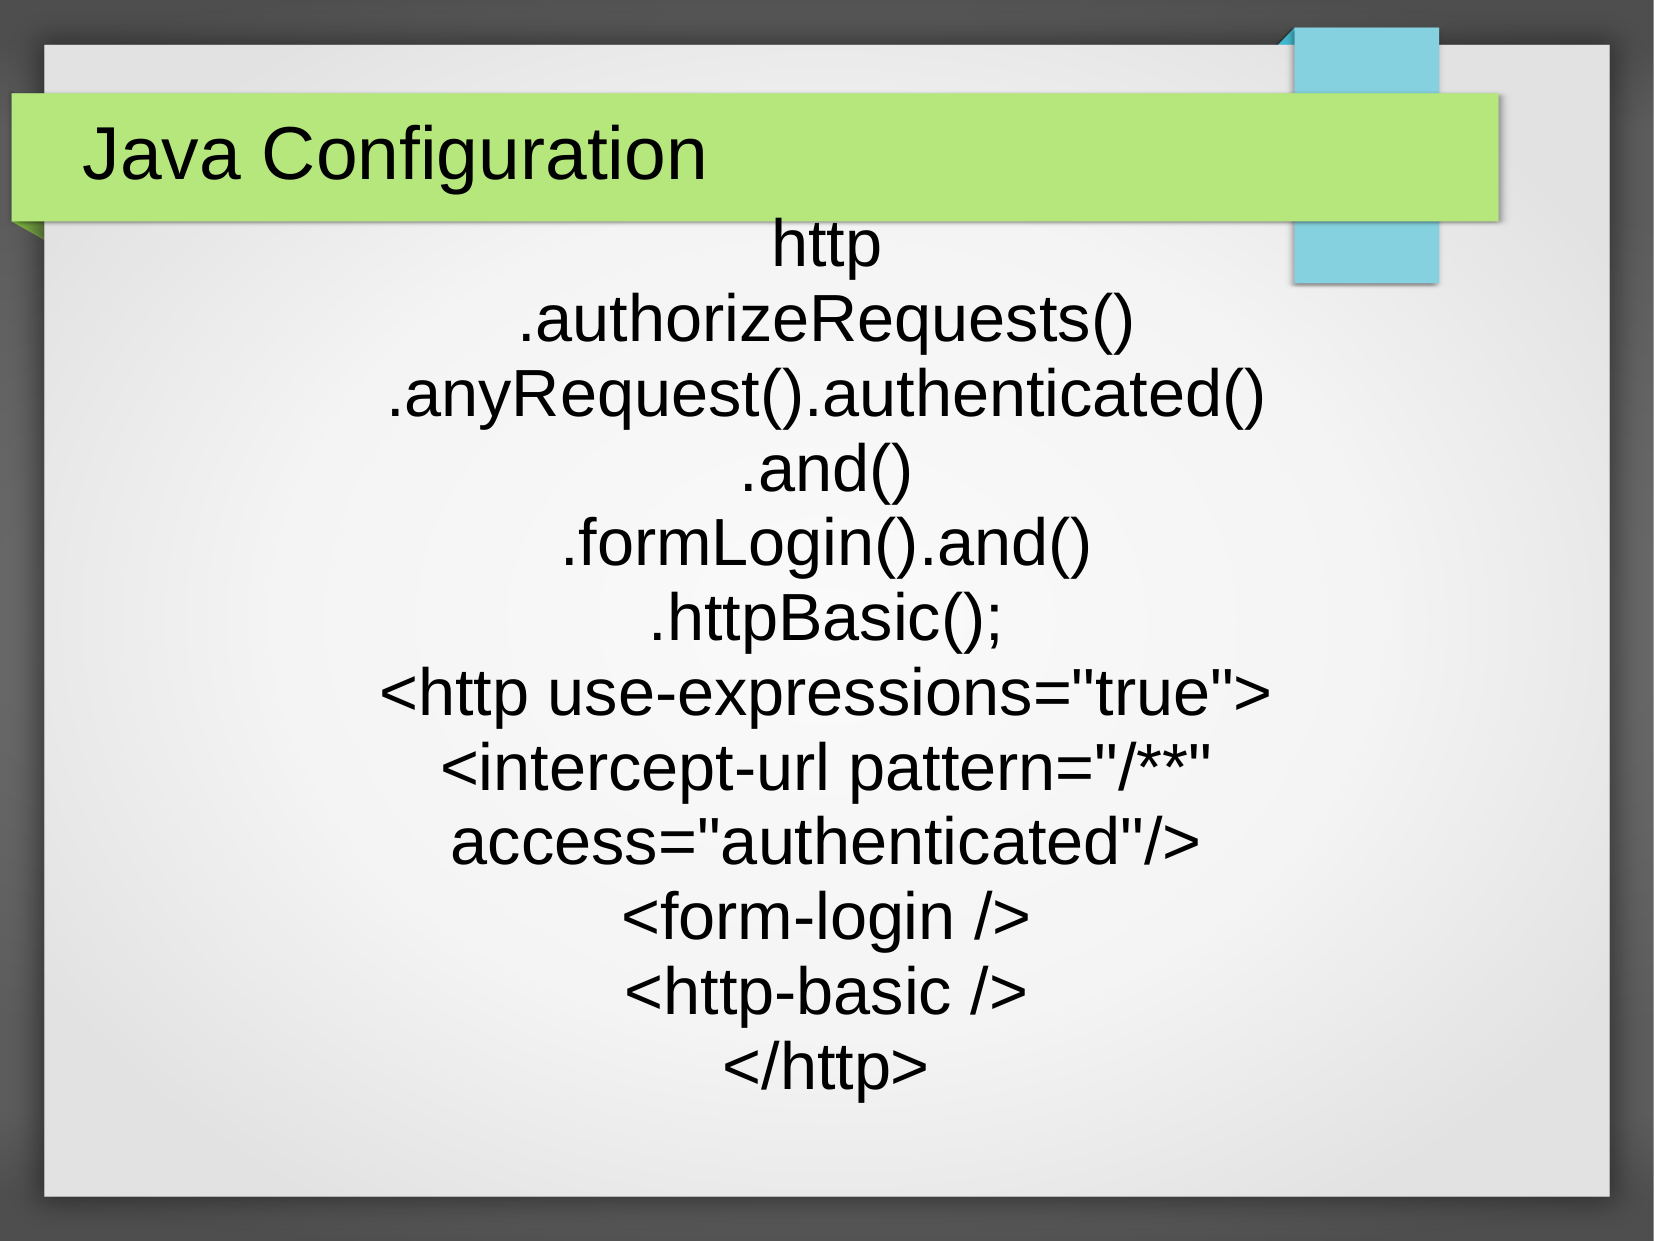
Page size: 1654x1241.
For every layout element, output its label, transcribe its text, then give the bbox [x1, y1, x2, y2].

picture [0, 0, 1654, 1241]
subtitle http .authorizeRequests() .anyRequest().authenticated() .and() .formLogin().and() .httpBasic(); <http use-expressions="true"> <intercept-url pattern="/**" access="authenticated"/> <form-login /> <http-basic /> </http> [82, 206, 1571, 1104]
title Java Configuration [82, 94, 1264, 206]
